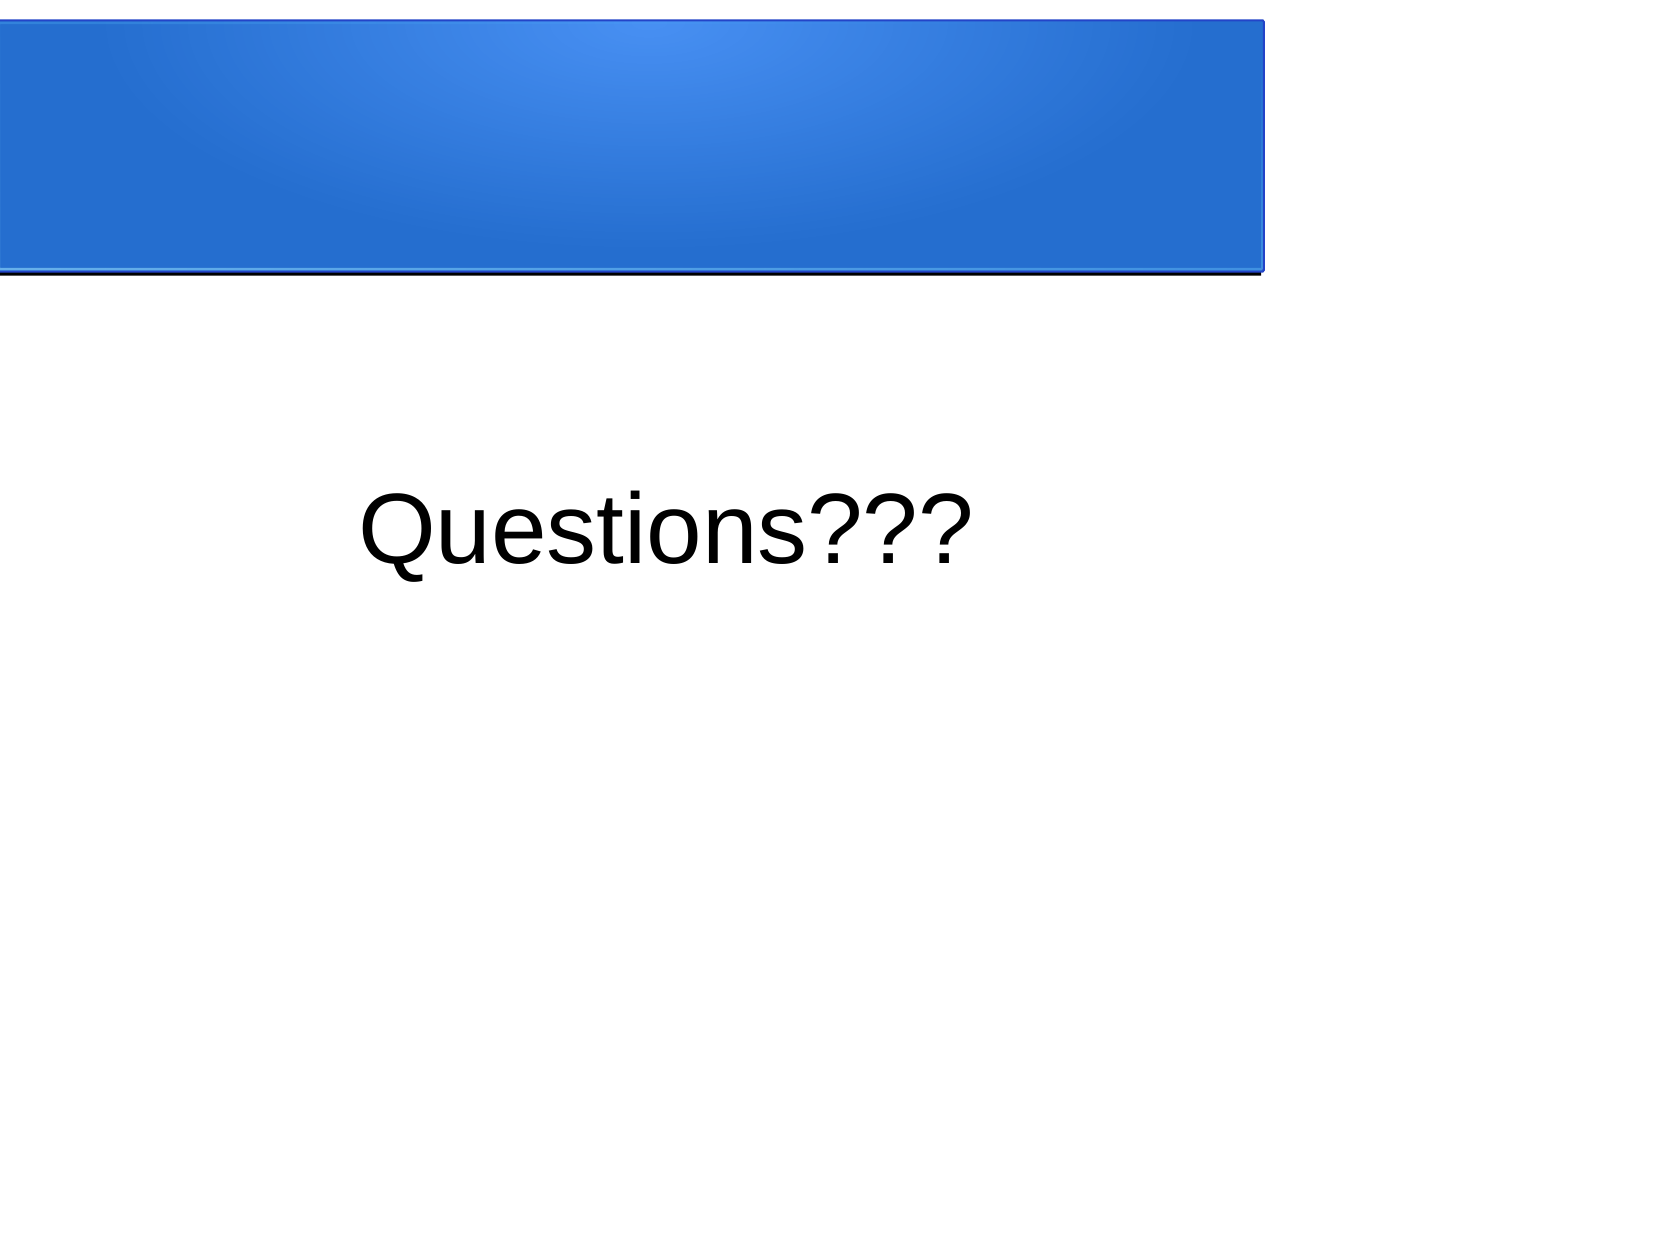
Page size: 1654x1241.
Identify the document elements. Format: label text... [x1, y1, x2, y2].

subtitle Questions??? [82, 49, 1250, 1010]
